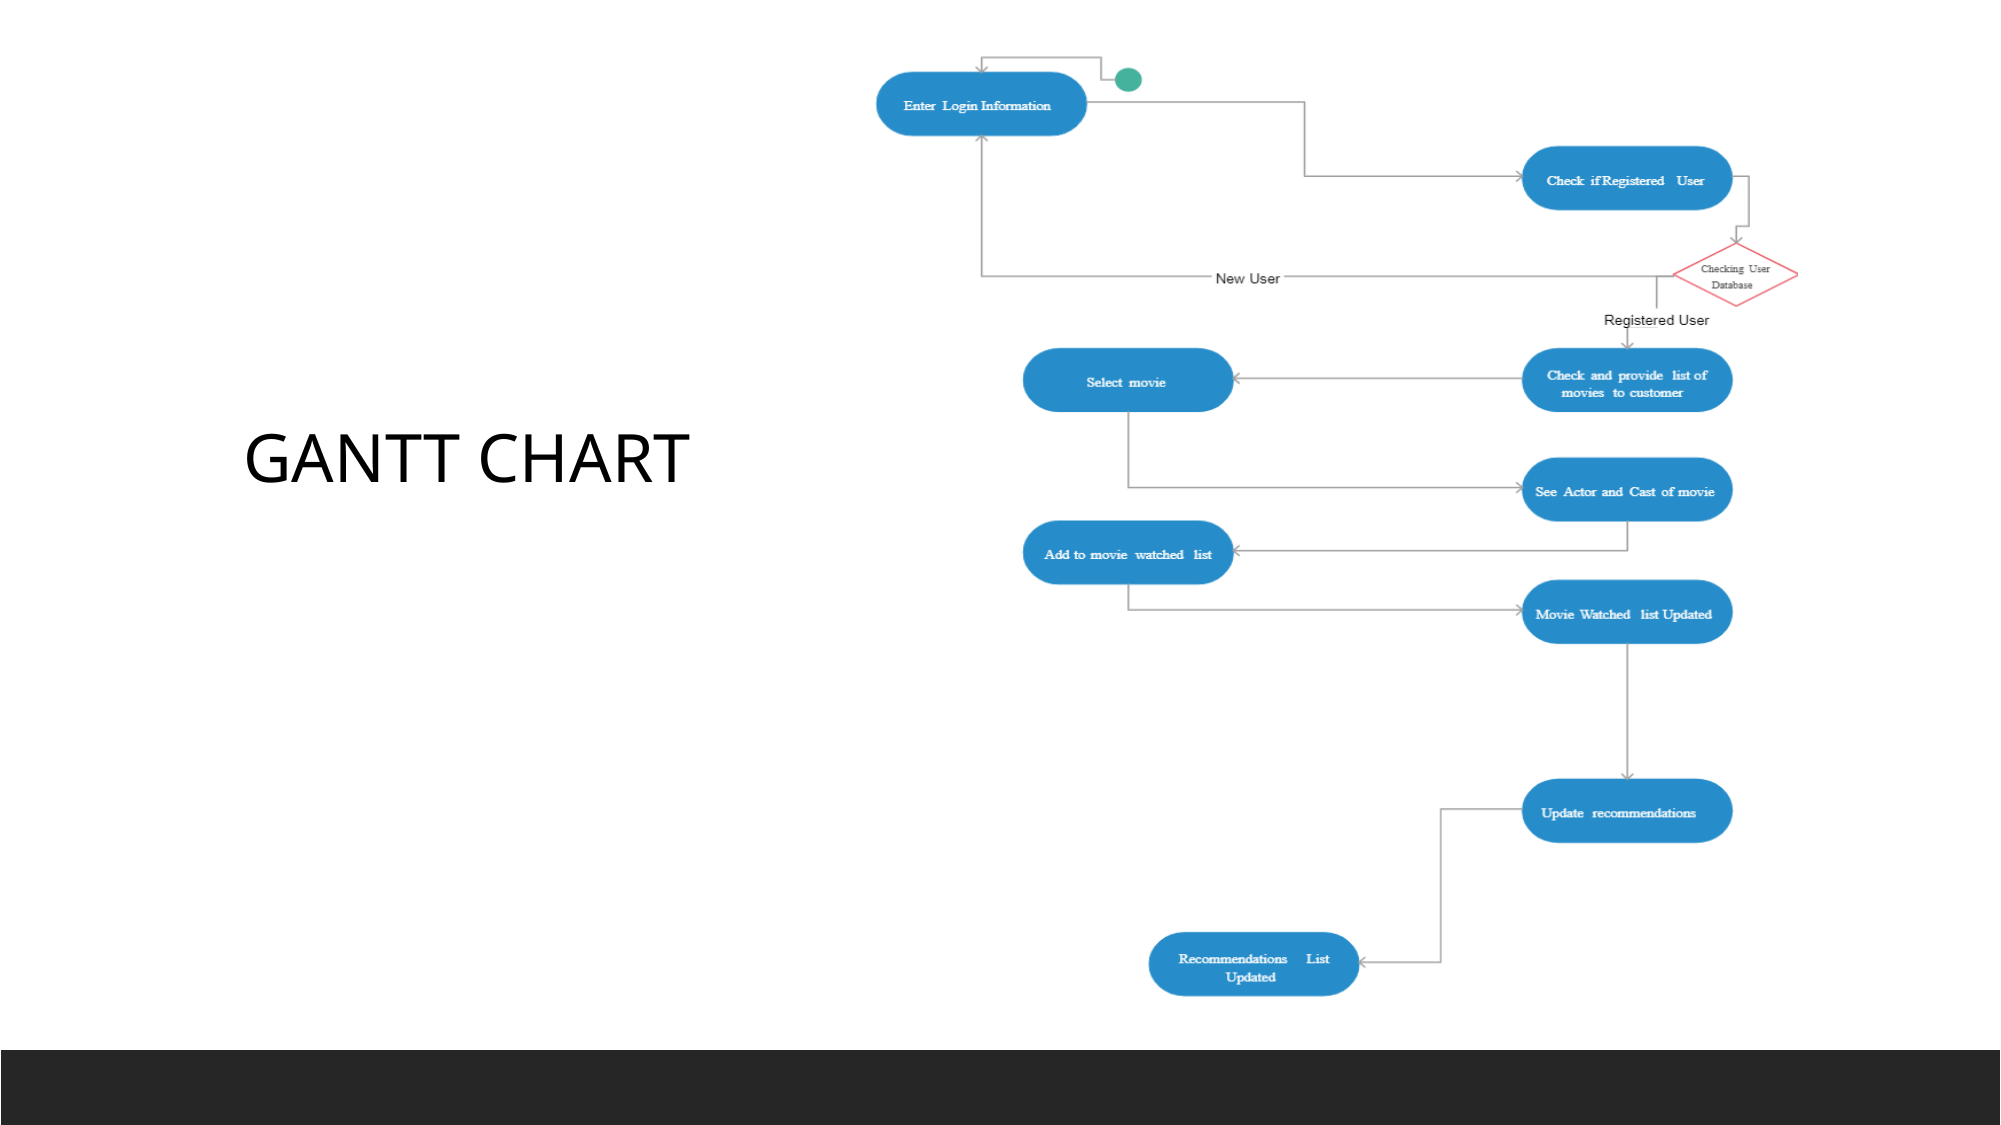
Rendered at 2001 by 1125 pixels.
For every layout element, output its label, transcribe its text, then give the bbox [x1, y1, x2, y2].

text_box GANTT CHART [228, 408, 746, 505]
picture [872, 22, 1798, 1018]
